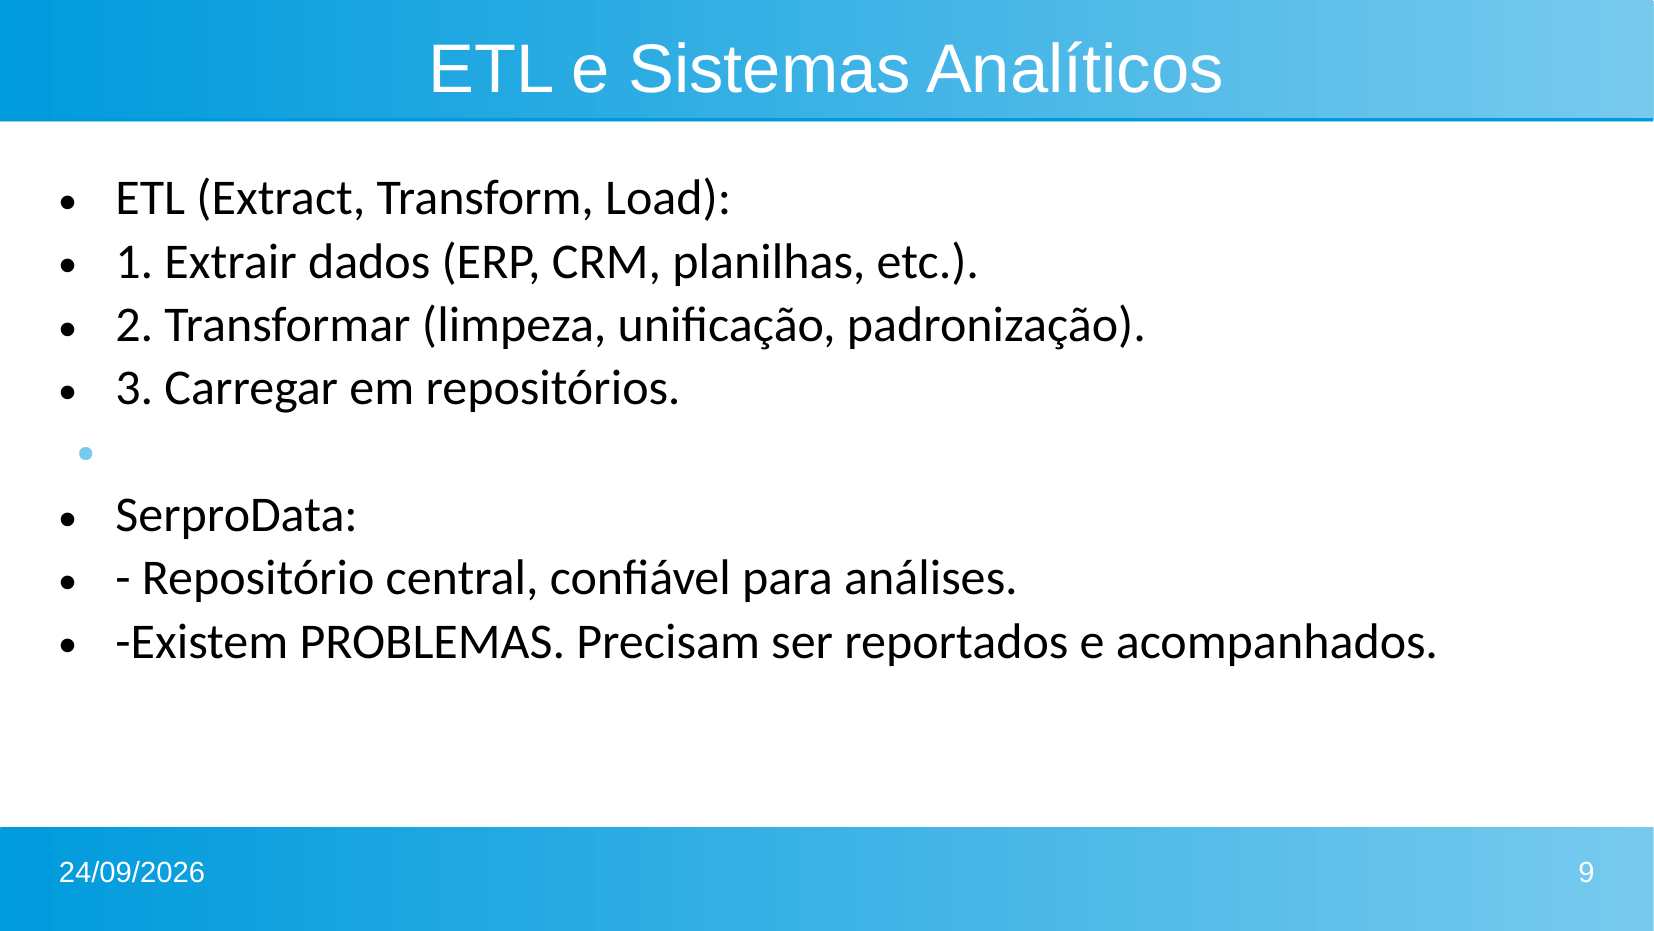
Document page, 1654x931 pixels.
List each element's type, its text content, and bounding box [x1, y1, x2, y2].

list ETL (Extract, Transform, Load): 1. Extrair dados (ERP, CRM, planilhas, etc.). 2. Transformar (limpeza, unificação, padronização). 3. Carregar em repositórios. SerproData: - Repositório central, confiável para análises. -Existem PROBLEMAS. Precisam ser reportados e acompanhados. [59, 177, 1595, 768]
title ETL e Sistemas Analíticos [59, 29, 1595, 108]
